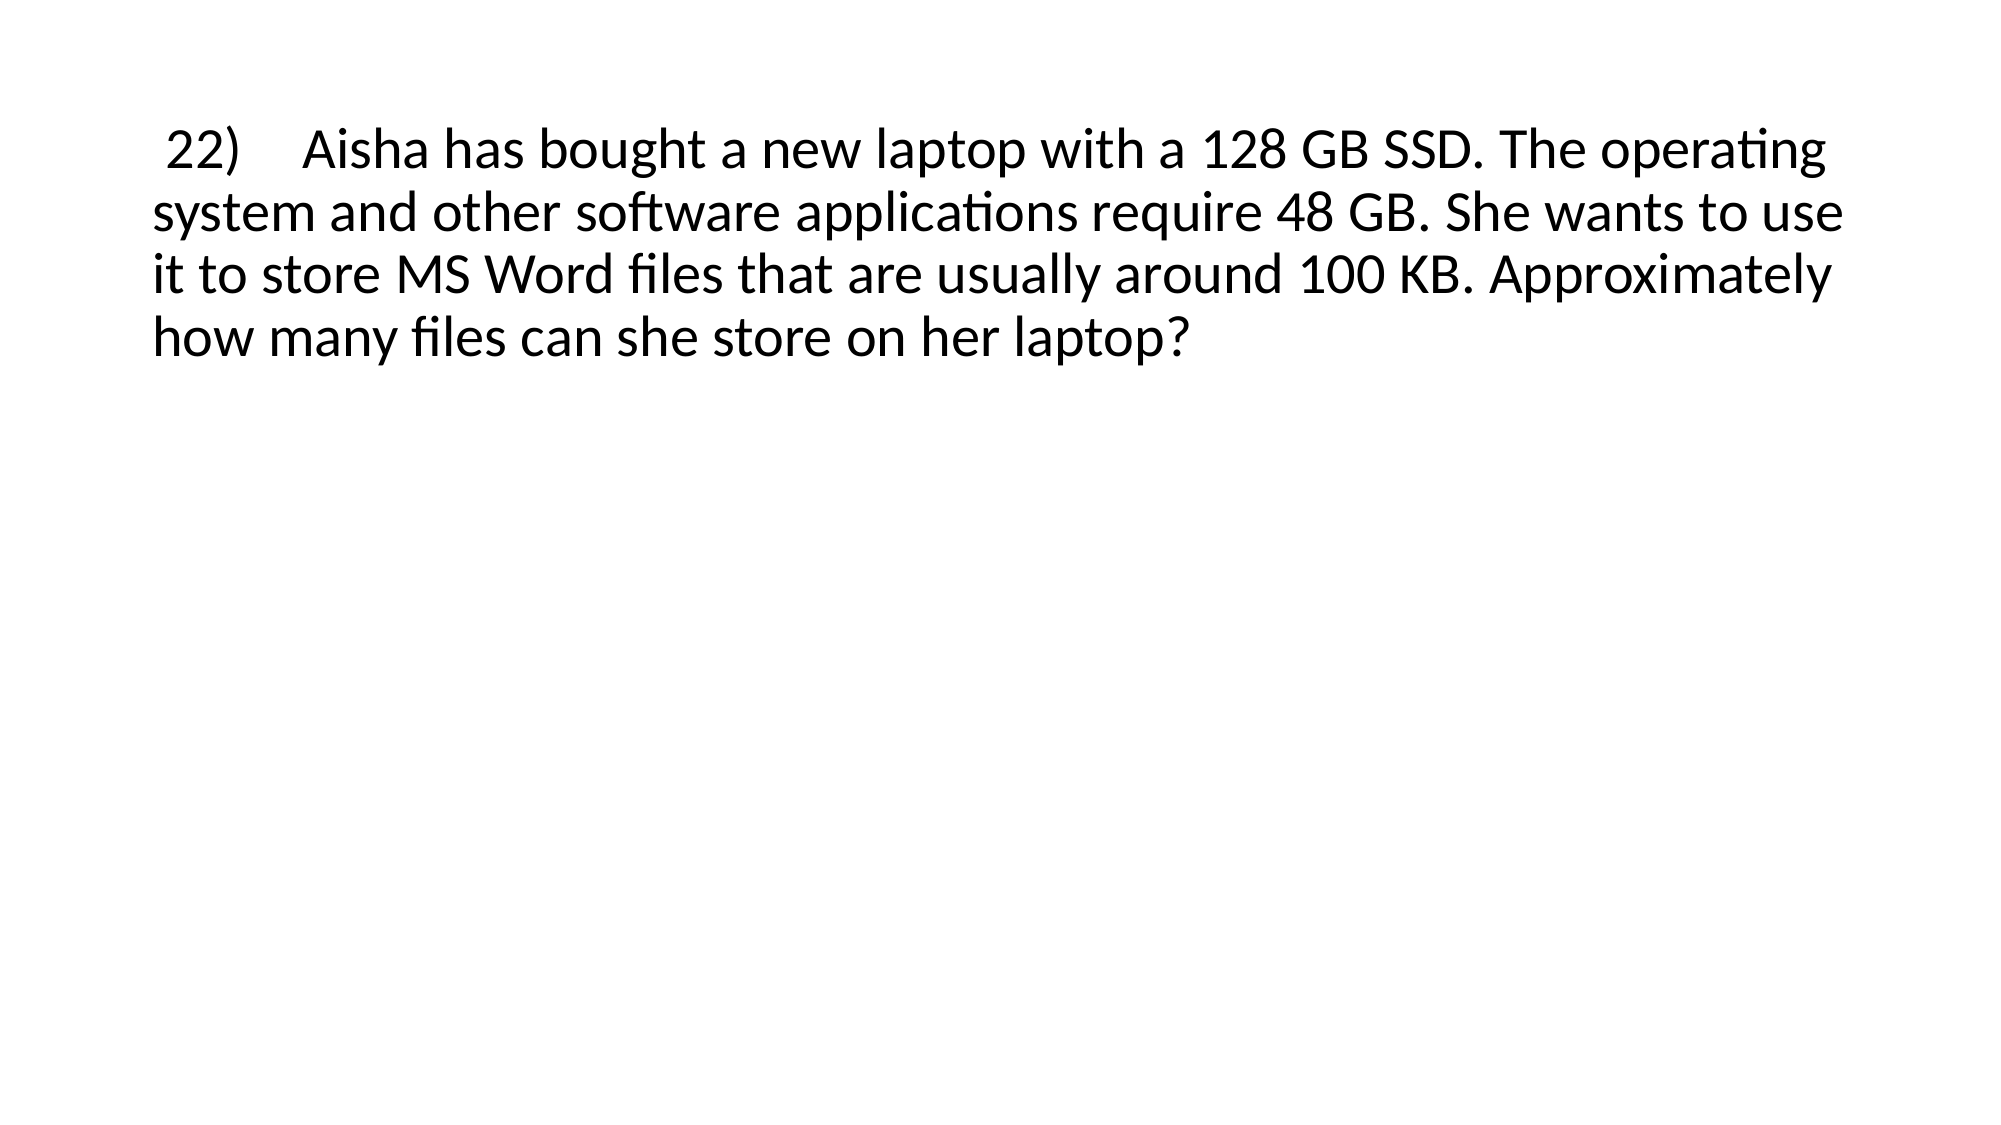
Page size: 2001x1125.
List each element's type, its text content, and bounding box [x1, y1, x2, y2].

list 22) Aisha has bought a new laptop with a 128 GB SSD. The operating system and other software applications require 48 GB. She wants to use it to store MS Word files that are usually around 100 KB. Approximately how many files can she store on her laptop? [137, 110, 1863, 1014]
